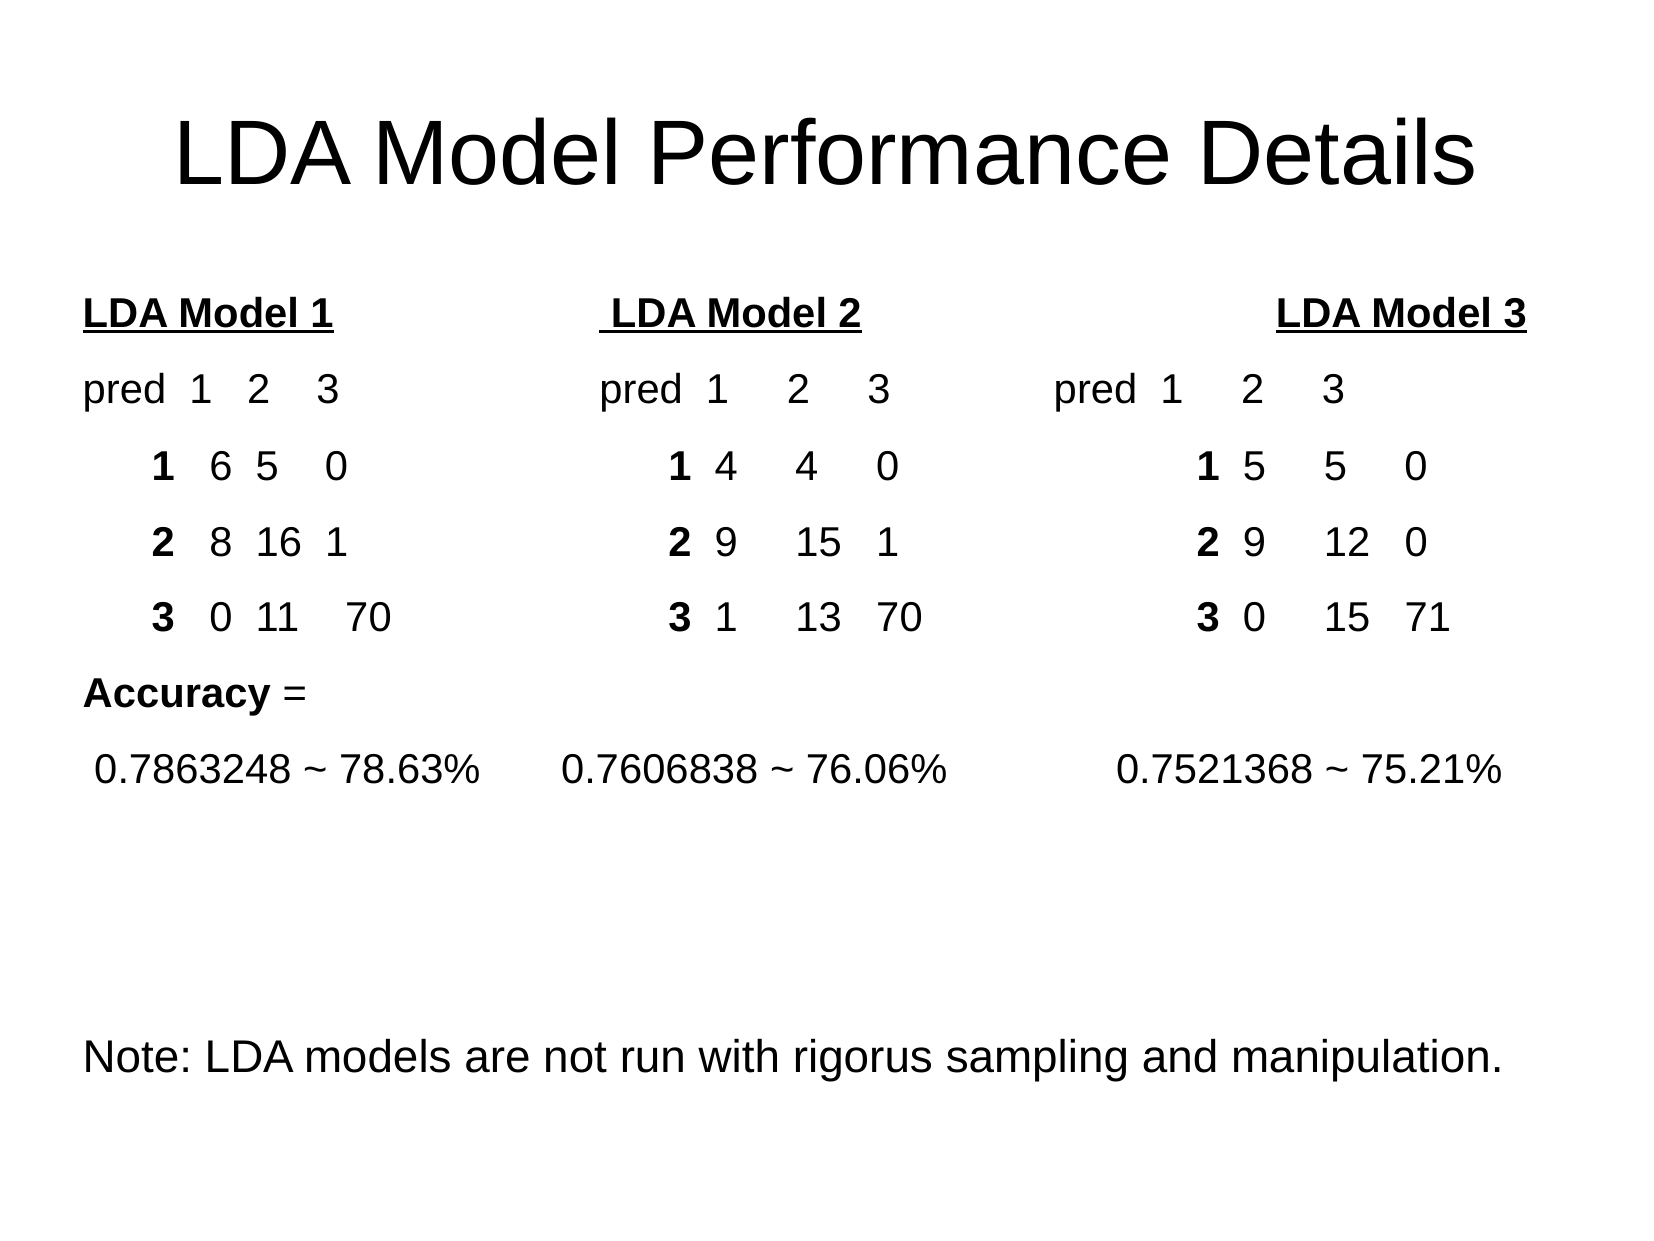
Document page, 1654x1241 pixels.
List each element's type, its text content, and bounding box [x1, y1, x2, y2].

list LDA Model 1 LDA Model 2 LDA Model 3 pred 1 2 3 pred 1 2 3 pred 1 2 3 1 6 5 0 1 4 4 0 1 5 5 0 2 8 16 1 2 9 15 1 2 9 12 0 3 0 11 70 3 1 13 70 3 0 15 71 Accuracy = 0.7863248 ~ 78.63% 0.7606838 ~ 76.06% 0.7521368 ~ 75.21% Note: LDA models are not run with rigorus sampling and manipulation. [82, 290, 1571, 1109]
title LDA Model Performance Details [82, 49, 1571, 257]
